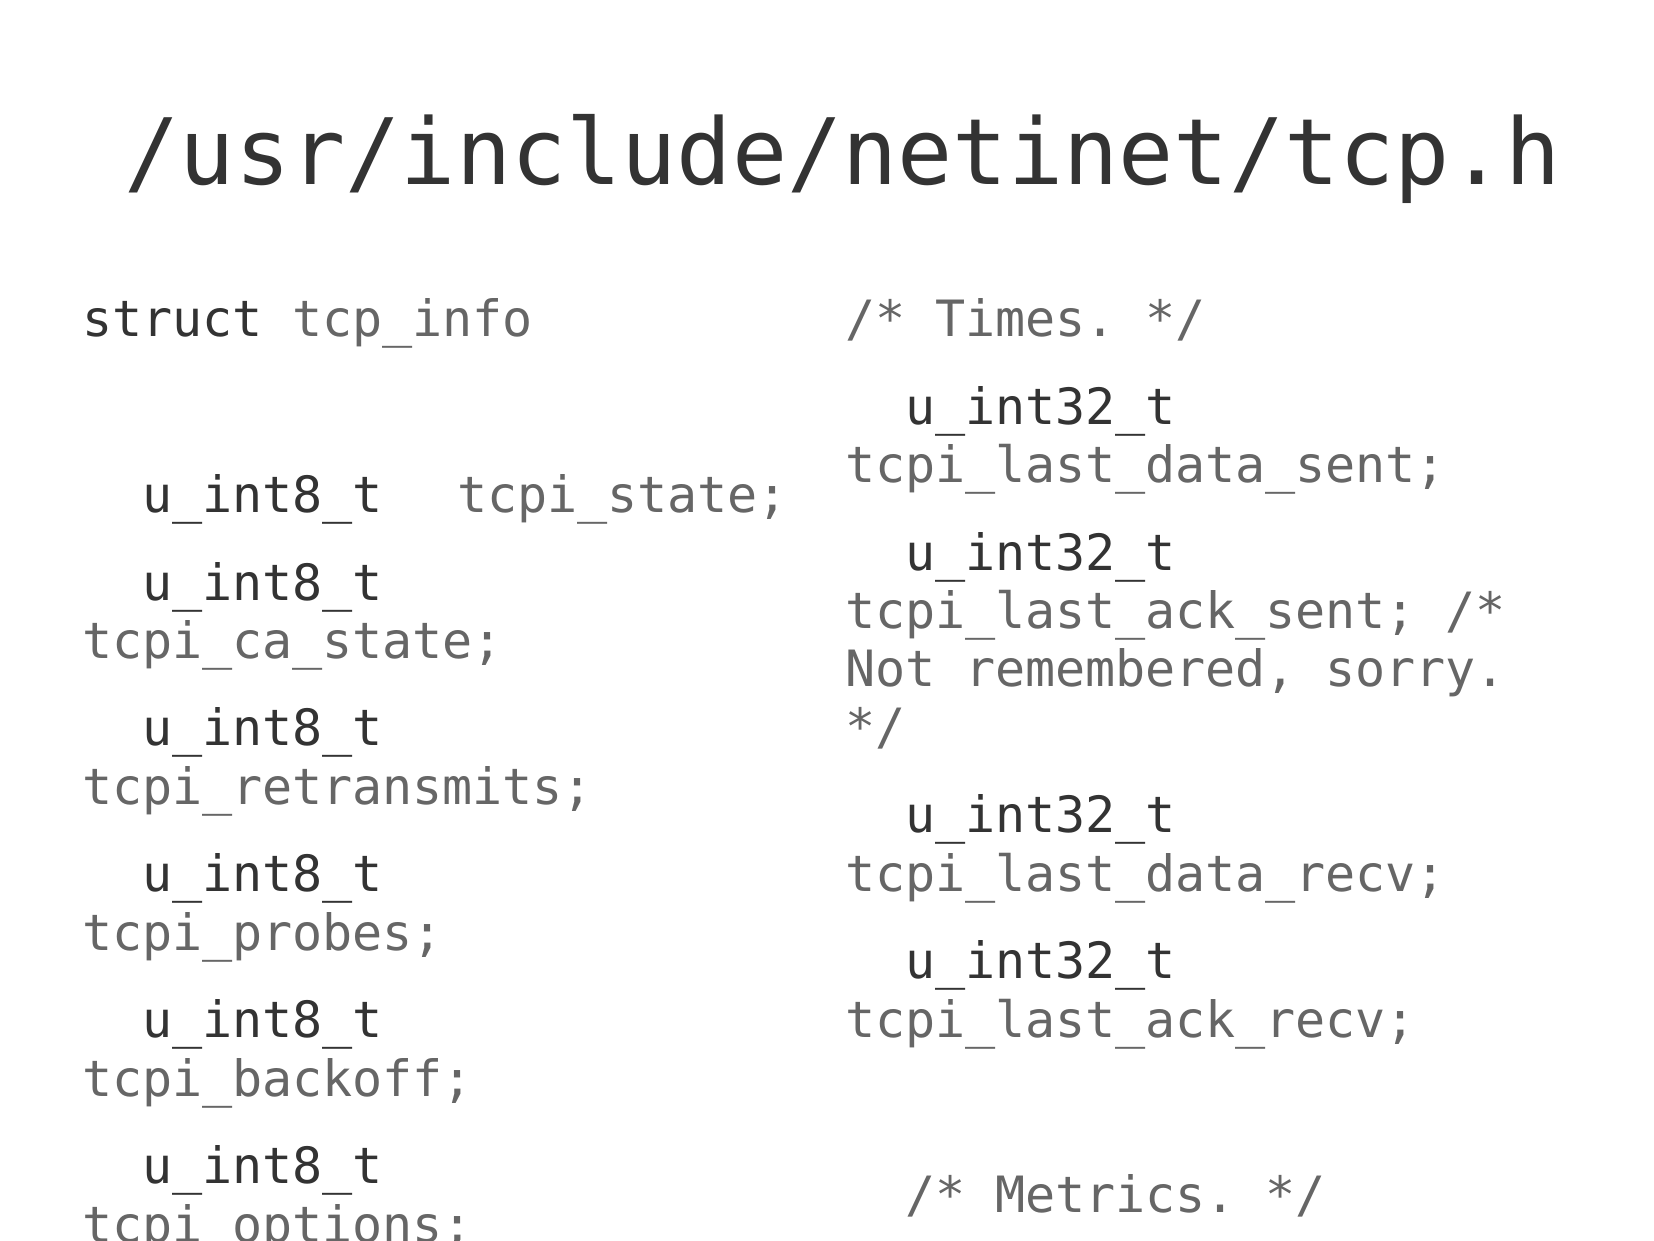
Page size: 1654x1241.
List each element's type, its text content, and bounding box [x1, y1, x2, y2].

title /usr/include/netinet/tcp.h [82, 49, 1571, 257]
list struct tcp_info u_int8_t tcpi_state; u_int8_t tcpi_ca_state; u_int8_t tcpi_retransmits; u_int8_t tcpi_probes; u_int8_t tcpi_backoff; u_int8_t tcpi_options; u_int8_t tcpi_snd_wscale : 4, tcpi_rcv_wscale : 4; u_int32_t tcpi_rto; u_int32_t tcpi_ato; u_int32_t tcpi_snd_mss; u_int32_t tcpi_rcv_mss; u_int32_t tcpi_unacked; u_int32_t tcpi_sacked; u_int32_t tcpi_lost; u_int32_t tcpi_retrans; u_int32_t tcpi_fackets; [82, 290, 809, 1109]
list /* Times. */ u_int32_t tcpi_last_data_sent; u_int32_t tcpi_last_ack_sent; /* Not remembered, sorry. */ u_int32_t tcpi_last_data_recv; u_int32_t tcpi_last_ack_recv; /* Metrics. */ u_int32_t tcpi_pmtu; u_int32_t tcpi_rcv_ssthresh; u_int32_t tcpi_rtt; u_int32_t tcpi_rttvar; u_int32_t tcpi_snd_ssthresh; u_int32_t tcpi_snd_cwnd; u_int32_t tcpi_advmss; u_int32_t tcpi_reordering; u_int32_t tcpi_rcv_rtt; u_int32_t tcpi_rcv_space; u_int32_t tcpi_total_retrans; }; [845, 290, 1572, 1109]
